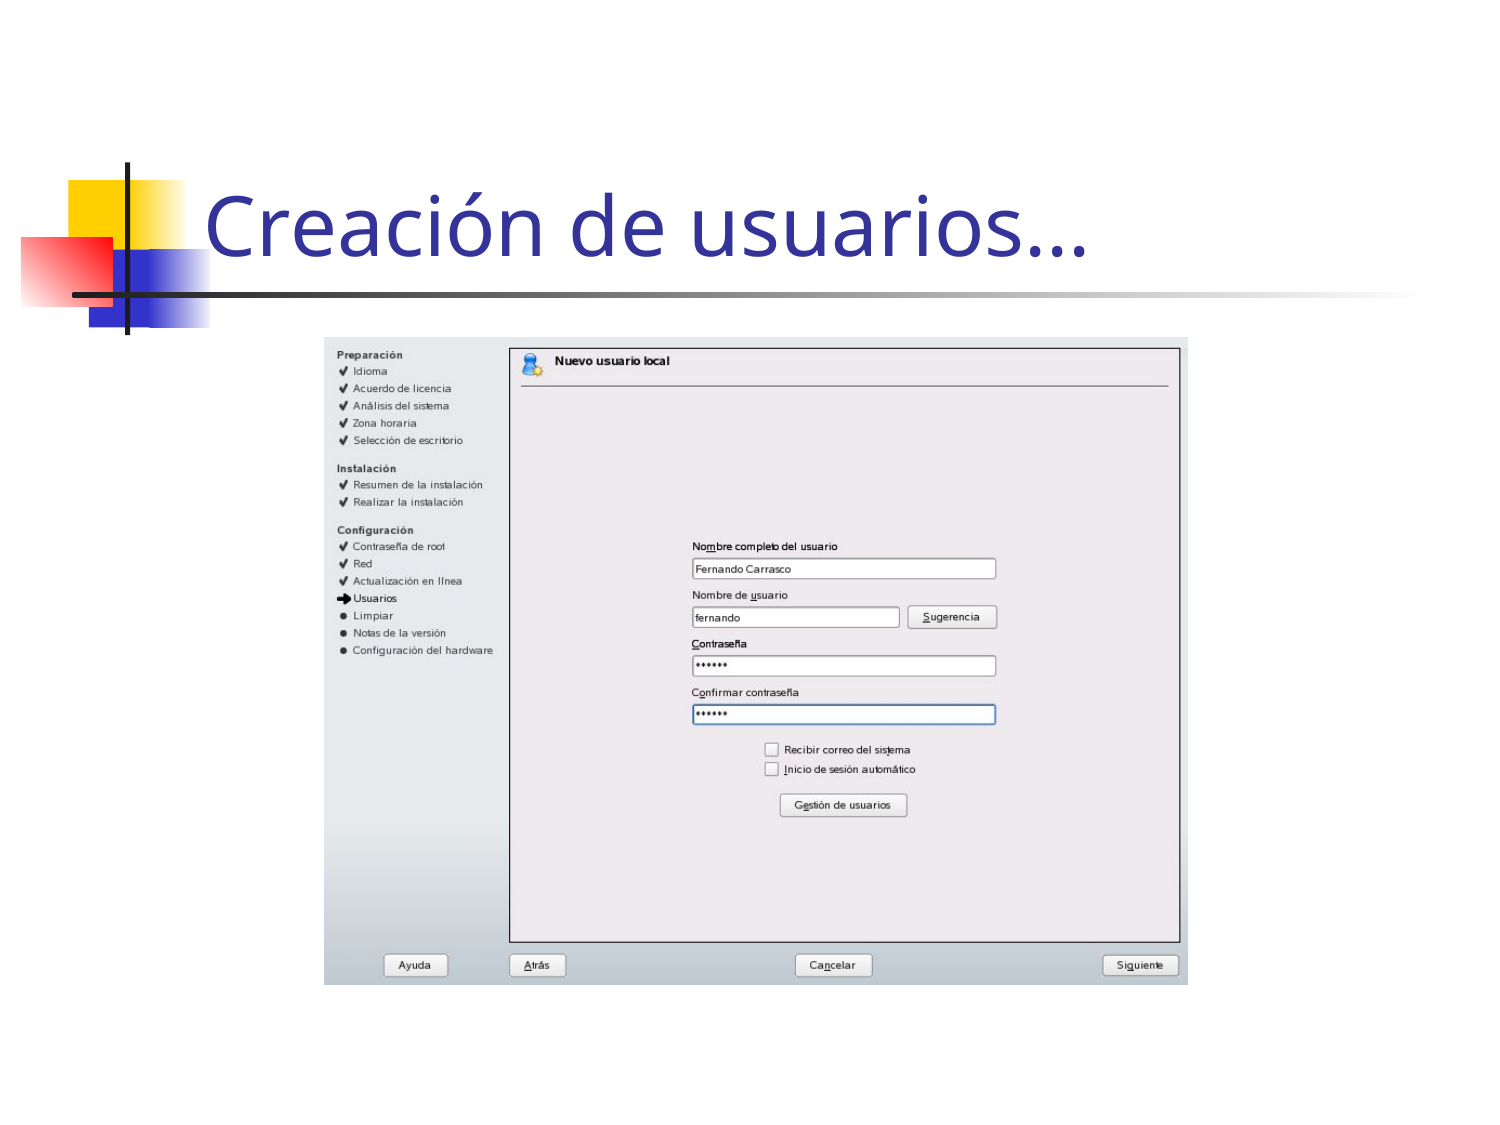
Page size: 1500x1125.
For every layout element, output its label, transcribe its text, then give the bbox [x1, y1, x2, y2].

title Creación de usuarios... [188, 101, 1468, 289]
picture [324, 337, 1188, 985]
